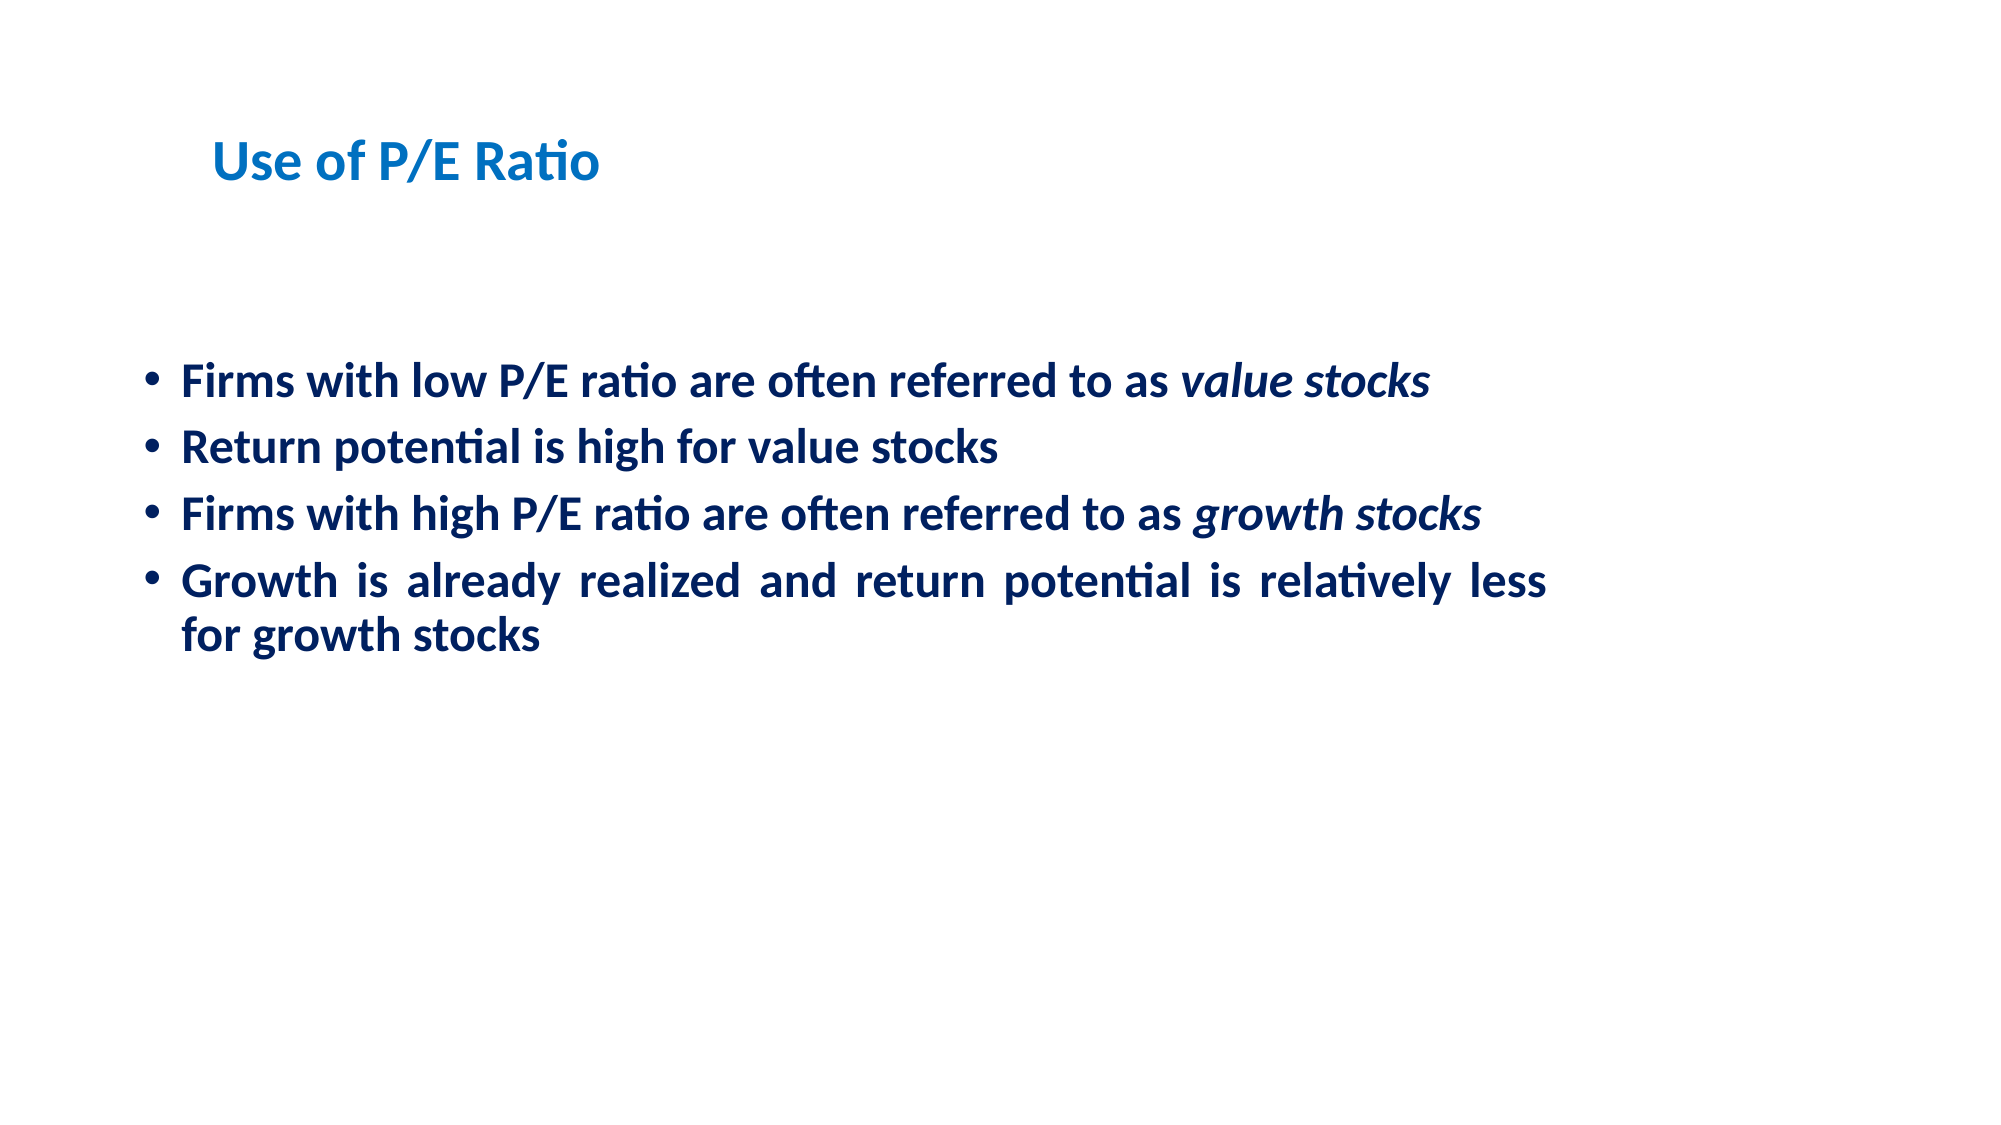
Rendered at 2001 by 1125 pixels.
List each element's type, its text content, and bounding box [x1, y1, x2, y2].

text_box Use of P/E Ratio [197, 114, 1724, 200]
text_box Firms with low P/E ratio are often referred to as value stocks Return potential is high for value stocks Firms with high P/E ratio are often referred to as growth stocks Growth is already realized and return potential is relatively less for growth stocks [128, 347, 1564, 944]
